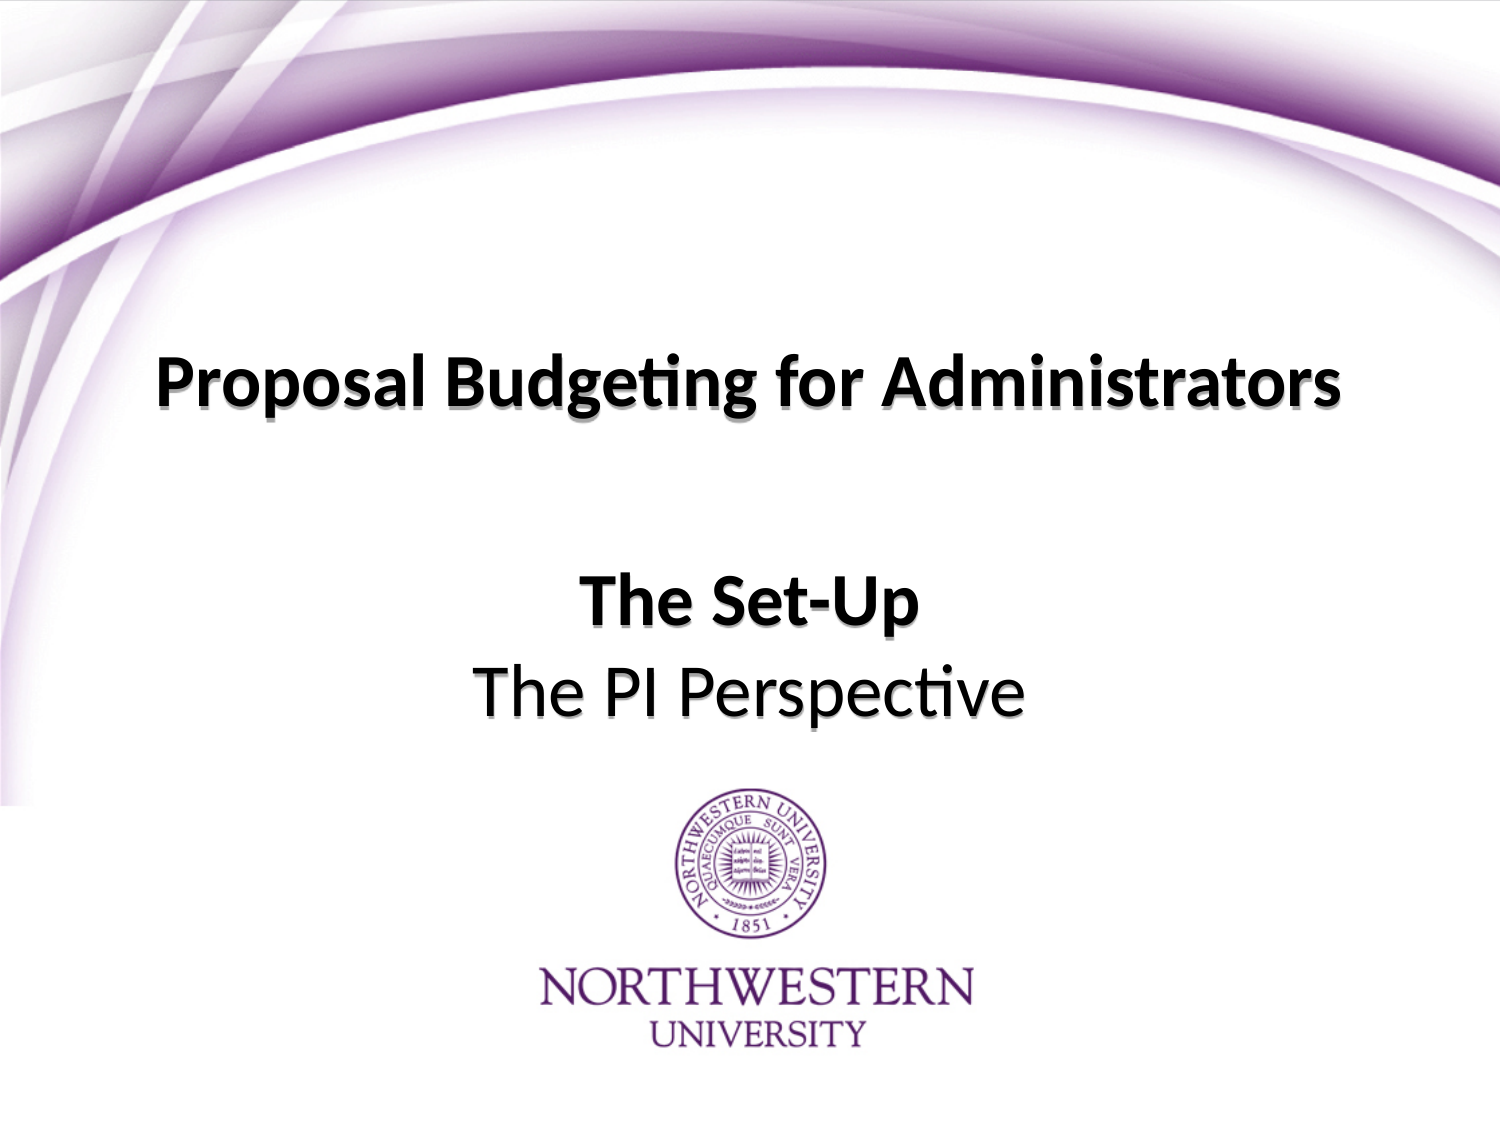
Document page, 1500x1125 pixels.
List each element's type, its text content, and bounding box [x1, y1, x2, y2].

title Proposal Budgeting for Administrators [112, 238, 1388, 516]
subtitle The Set-Up The PI Perspective [225, 560, 1276, 690]
